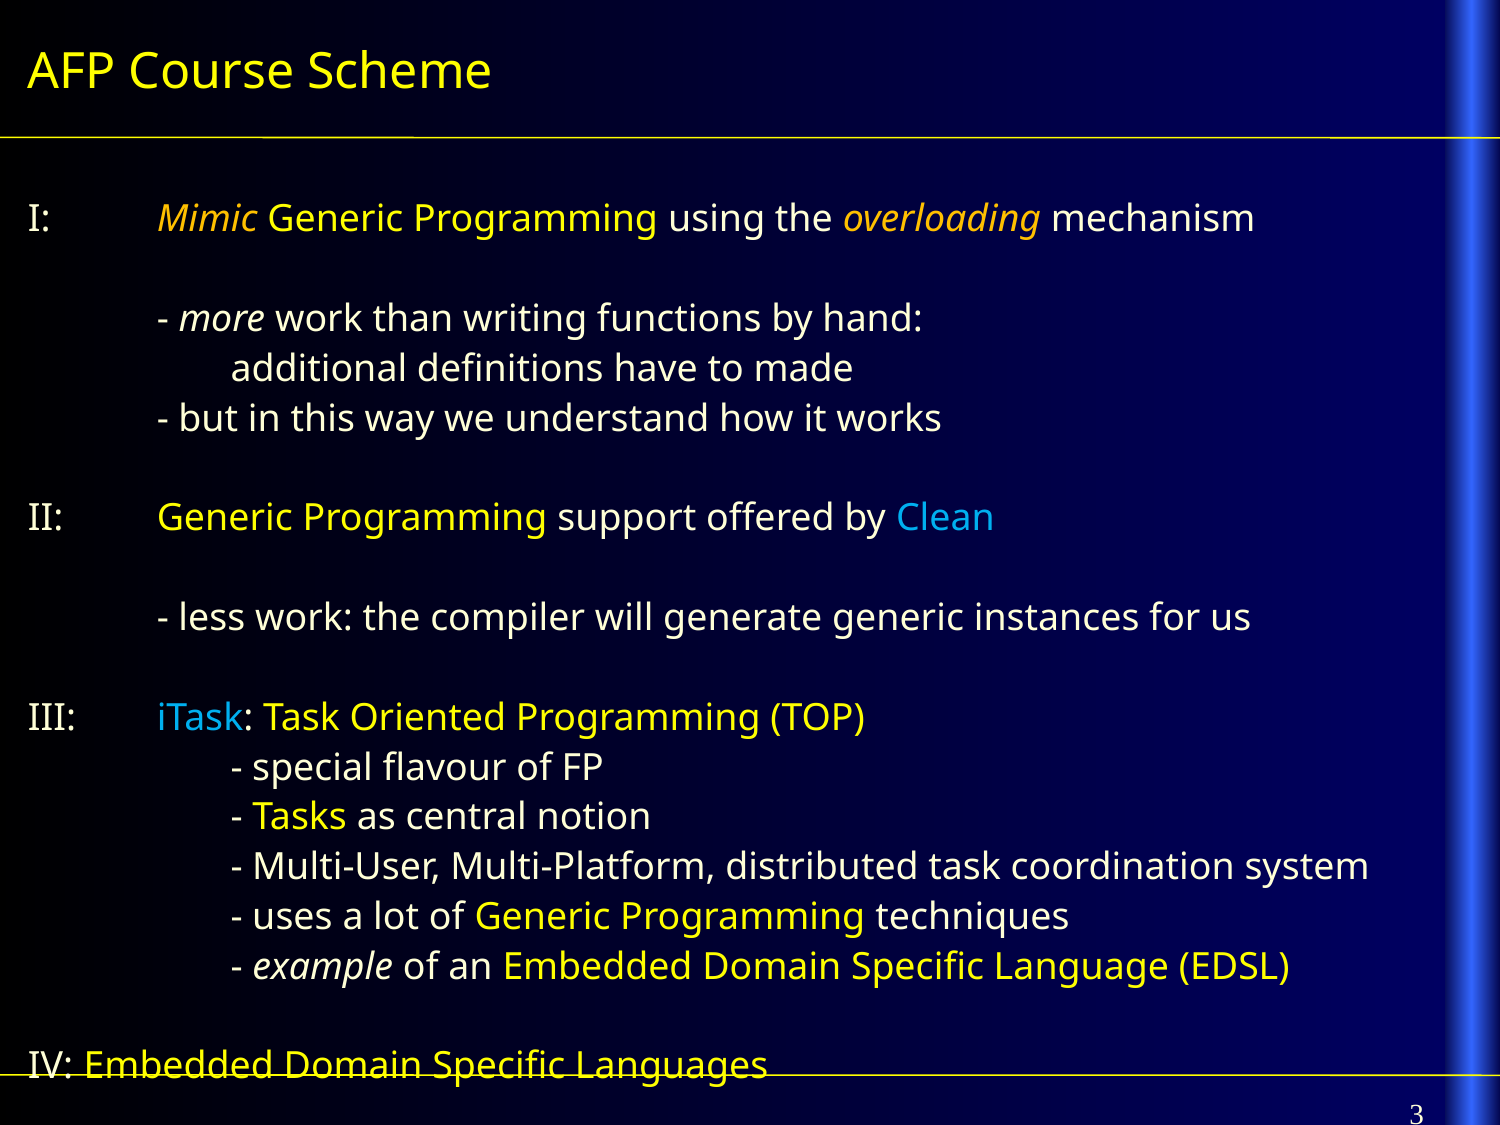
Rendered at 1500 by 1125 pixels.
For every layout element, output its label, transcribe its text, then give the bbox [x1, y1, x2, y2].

text_box AFP Course Scheme [12, 0, 1288, 137]
text_box I: Mimic Generic Programming using the overloading mechanism - more work than writing functions by hand: additional definitions have to made - but in this way we understand how it works II: Generic Programming support offered by Clean - less work: the compiler will generate generic instances for us III: iTask: Task Oriented Programming (TOP) - special flavour of FP - Tasks as central notion - Multi-User, Multi-Platform, distributed task coordination system - uses a lot of Generic Programming techniques - example of an Embedded Domain Specific Language (EDSL) IV: Embedded Domain Specific Languages [12, 137, 1500, 1063]
